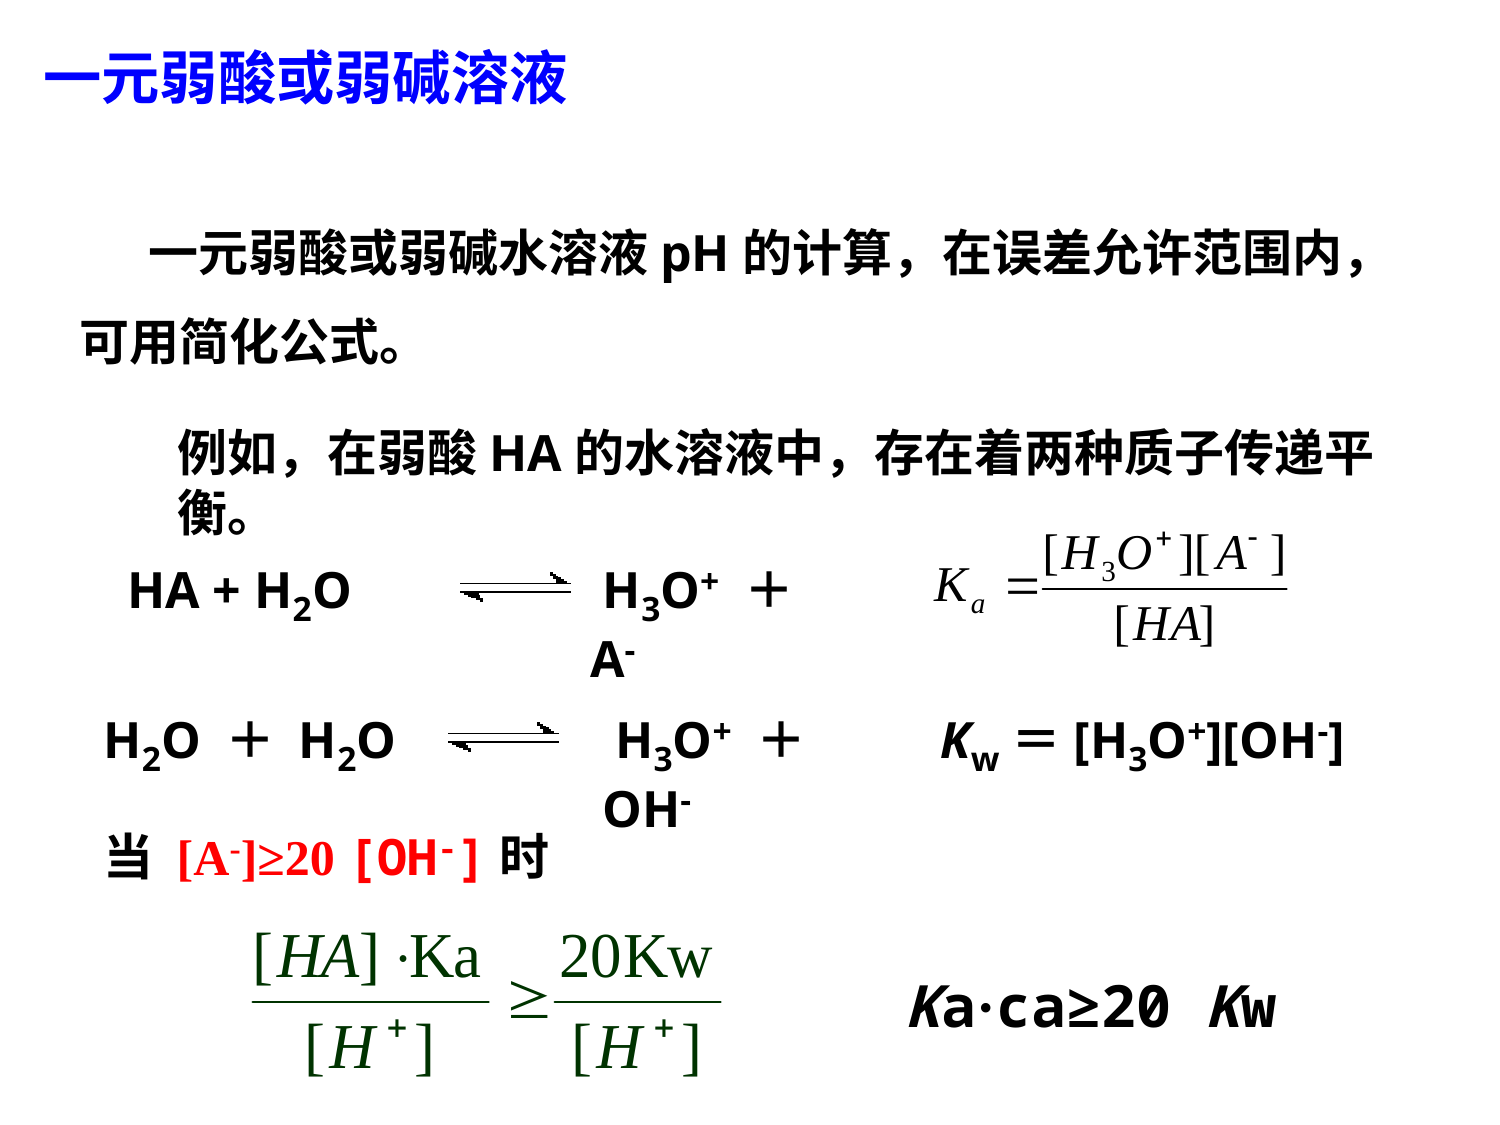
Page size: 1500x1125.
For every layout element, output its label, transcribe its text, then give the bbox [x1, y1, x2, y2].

chart [242, 916, 730, 1090]
text_box 例如，在弱酸HA的水溶液中，存在着两种质子传递平衡。 [162, 413, 1438, 489]
text_box Ka·ca≥20 Kw [892, 948, 1291, 1047]
text_box H3O+ ＋ A- [575, 551, 863, 627]
text_box Kw＝[H3O+][OH-] [924, 701, 1363, 777]
chart [425, 713, 587, 777]
text_box 一元弱酸或弱碱水溶液pH的计算，在误差允许范围内， 可用简化公式。 [64, 213, 1465, 379]
text_box H2O ＋ H2O [88, 701, 425, 777]
text_box H3O+ ＋OH- [587, 701, 901, 777]
chart [437, 563, 575, 627]
chart [924, 513, 1296, 660]
text_box 一元弱酸或弱碱溶液 [28, 33, 729, 119]
text_box HA + H2O [112, 551, 438, 627]
text_box 当 [A-]≥20 [OH-]时 [88, 818, 810, 894]
